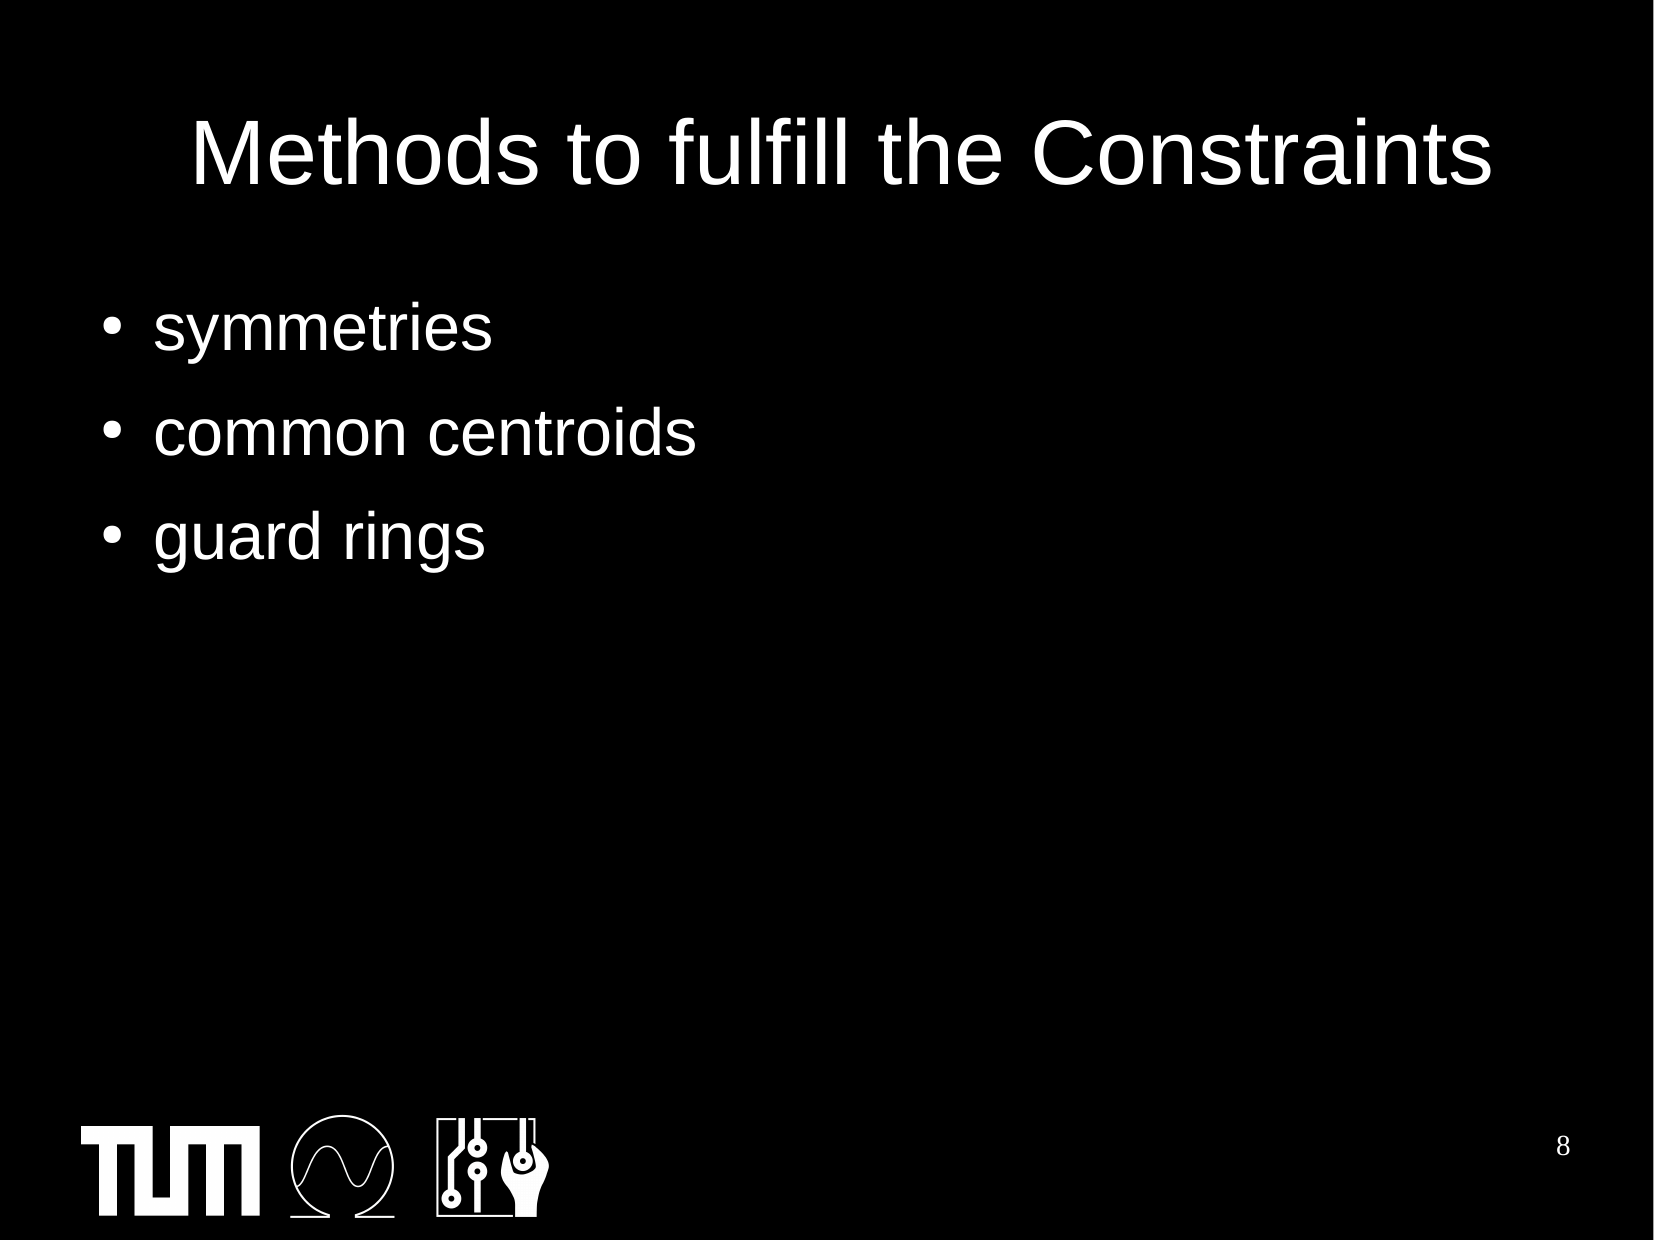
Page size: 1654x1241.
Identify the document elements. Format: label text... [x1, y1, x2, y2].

title Methods to fulfill the Constraints [82, 49, 1571, 257]
picture [63, 1108, 272, 1227]
list symmetries common centroids guard rings [82, 290, 1571, 1109]
picture [283, 1109, 402, 1227]
picture [425, 1109, 554, 1227]
